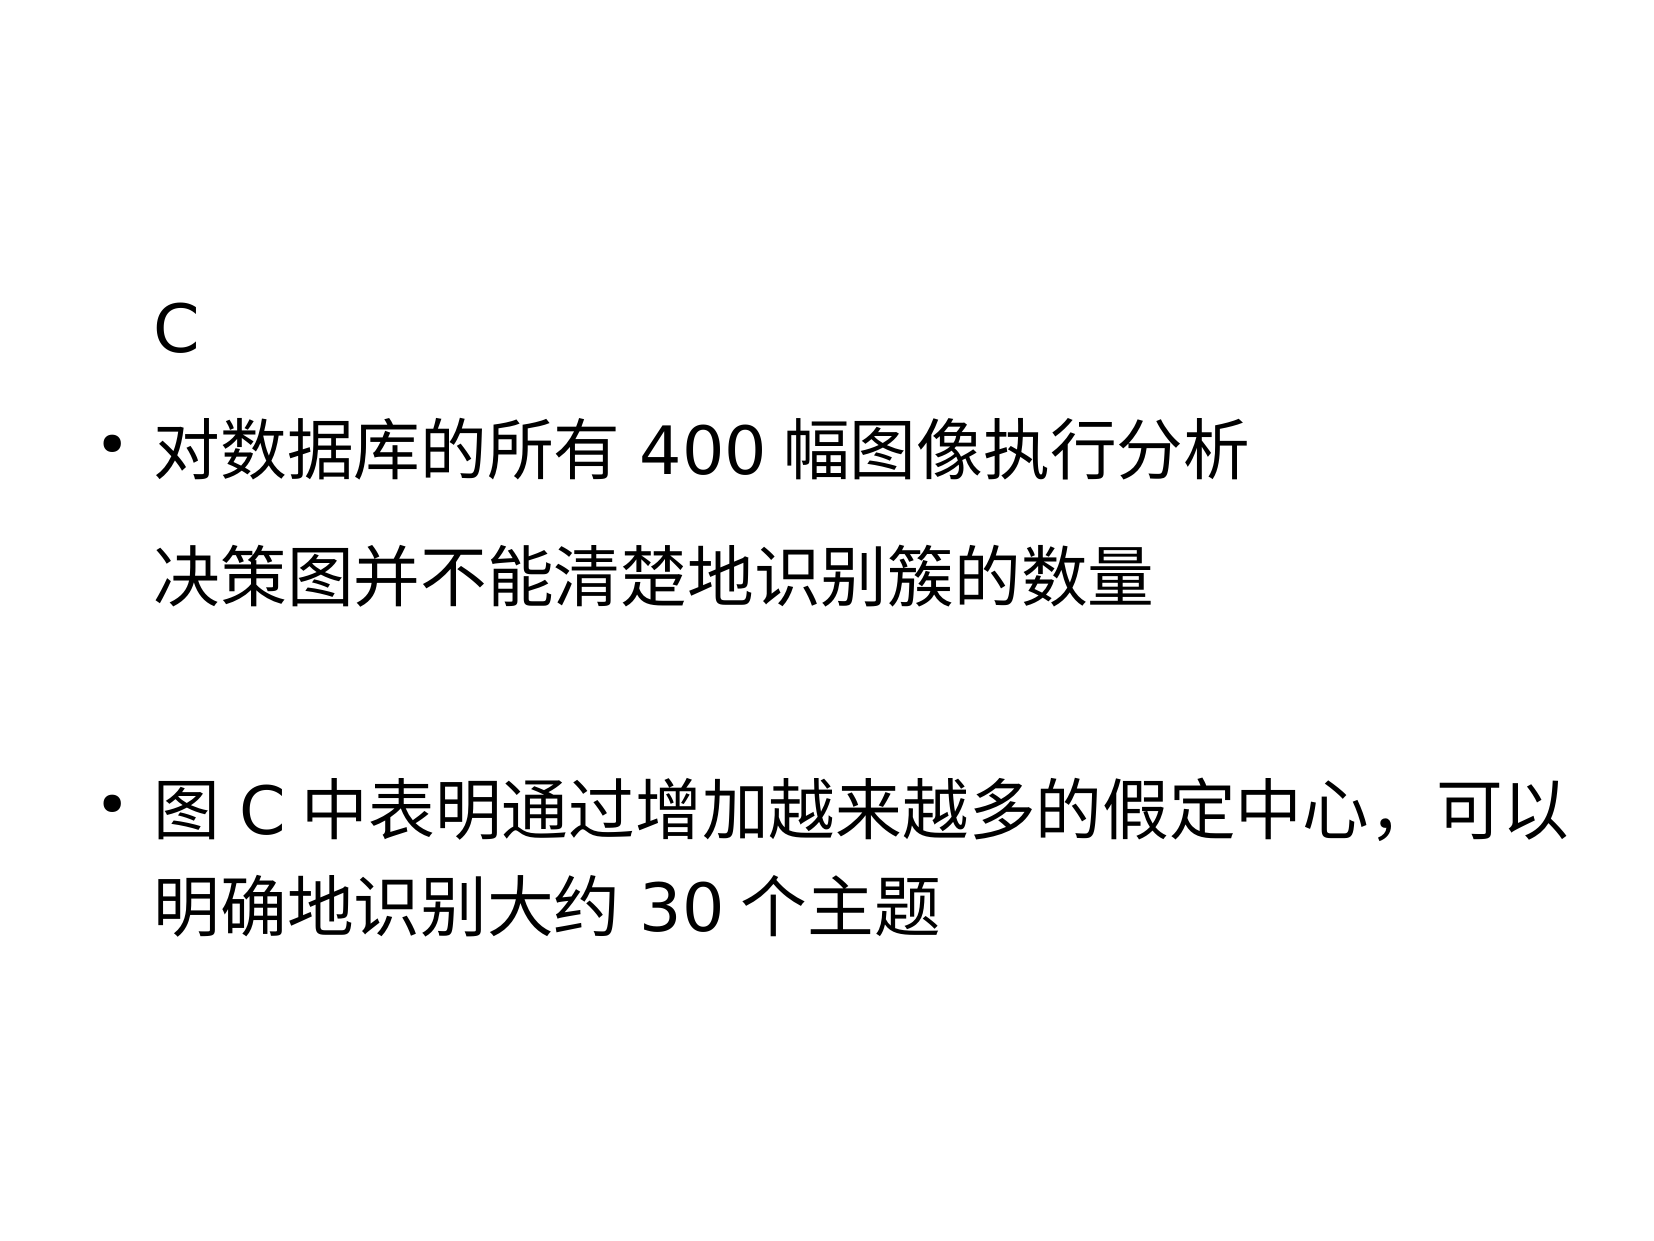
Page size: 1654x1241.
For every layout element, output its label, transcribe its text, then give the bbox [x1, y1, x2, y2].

list C 对数据库的所有400幅图像执行分析 决策图并不能清楚地识别簇的数量 图C中表明通过增加越来越多的假定中心，可以明确地识别大约30个主题 [82, 290, 1571, 1010]
